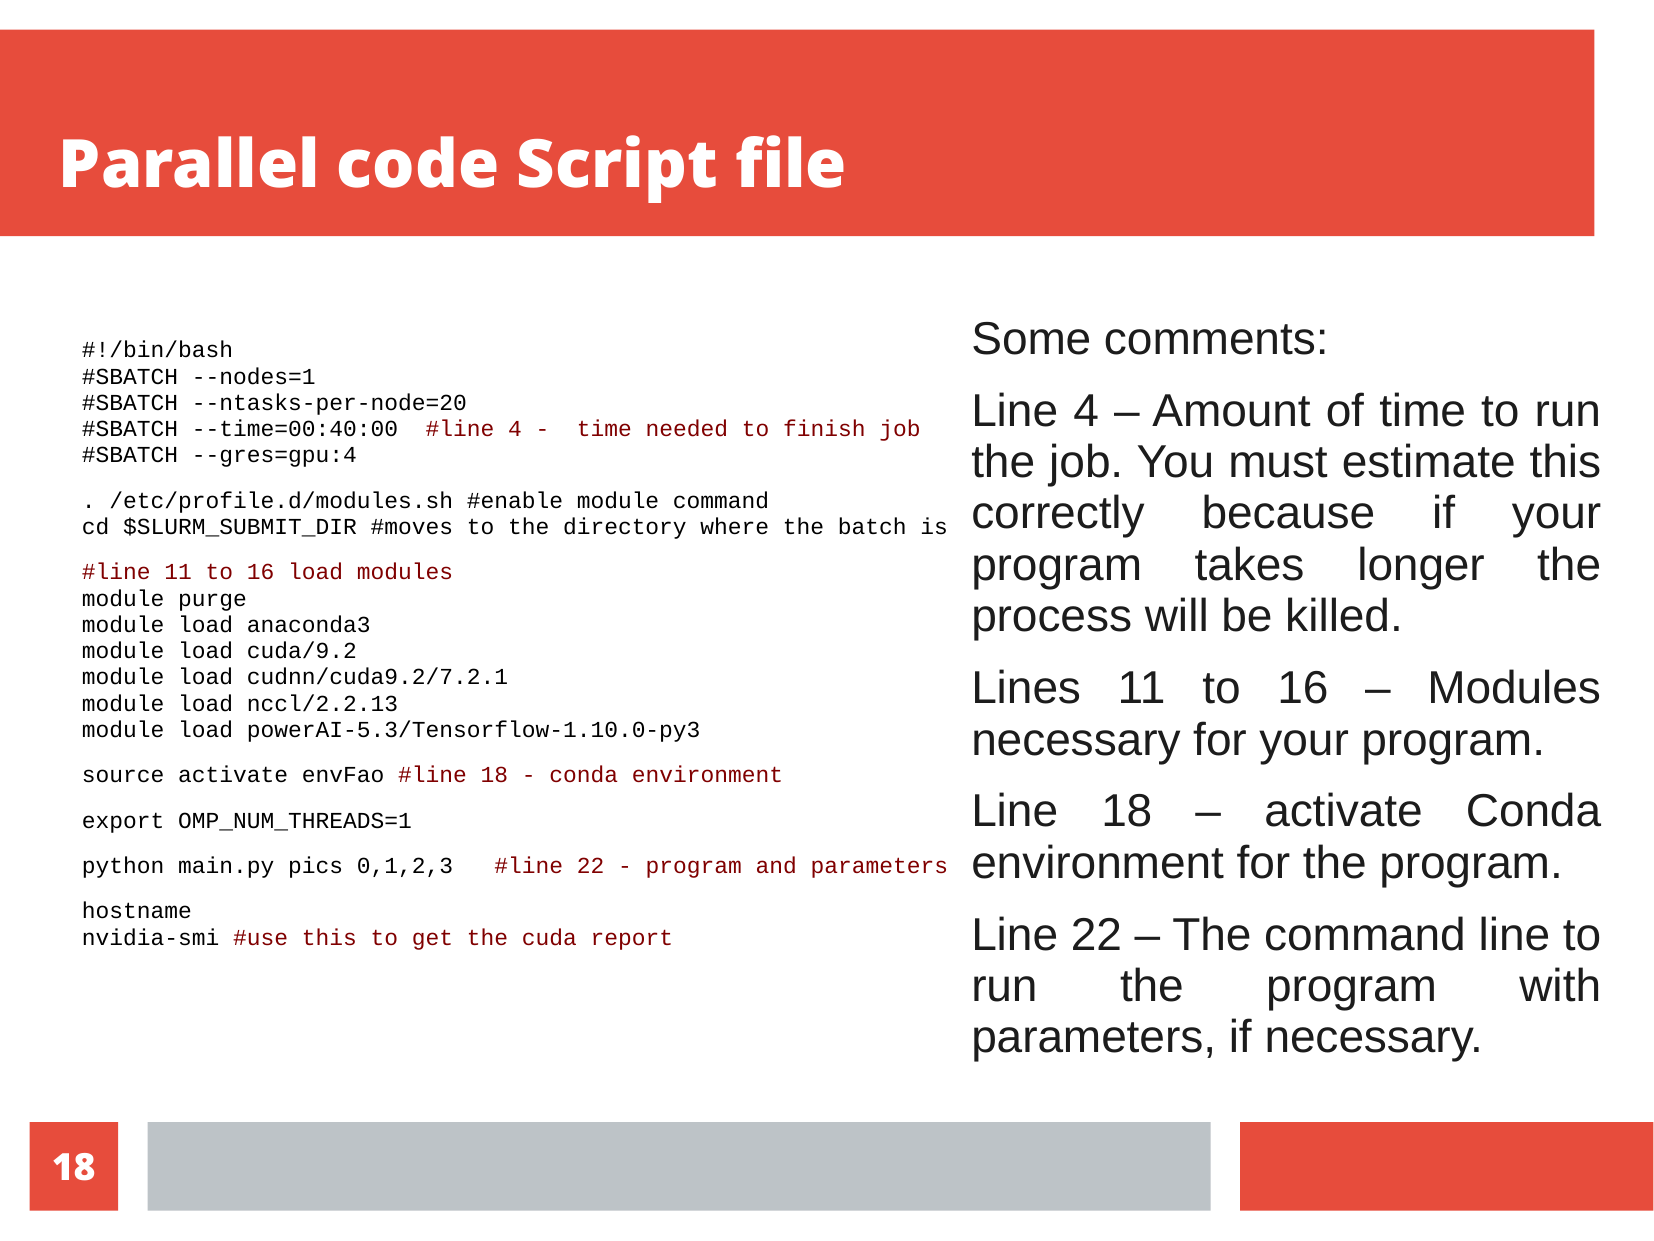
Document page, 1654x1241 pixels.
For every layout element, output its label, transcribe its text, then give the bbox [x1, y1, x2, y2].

list Some comments: Line 4 – Amount of time to run the job. You must estimate this correctly because if your program takes longer the process will be killed. Lines 11 to 16 – Modules necessary for your program. Line 18 – activate Conda environment for the program. Line 22 – The command line to run the program with parameters, if necessary. [971, 312, 1601, 1093]
title Parallel code Script file [59, 59, 1595, 207]
text_box #!/bin/bash #SBATCH --nodes=1 #SBATCH --ntasks-per-node=20 #SBATCH --time=00:40:00 #line 4 - time needed to finish job #SBATCH --gres=gpu:4 . /etc/profile.d/modules.sh #enable module command cd $SLURM_SUBMIT_DIR #moves to the directory where the batch is #line 11 to 16 load modules module purge module load anaconda3 module load cuda/9.2 module load cudnn/cuda9.2/7.2.1 module load nccl/2.2.13 module load powerAI-5.3/Tensorflow-1.10.0-py3 source activate envFao #line 18 - conda environment export OMP_NUM_THREADS=1 python main.py pics 0,1,2,3 #line 22 - program and parameters hostname nvidia-smi #use this to get the cuda report [59, 331, 972, 1029]
